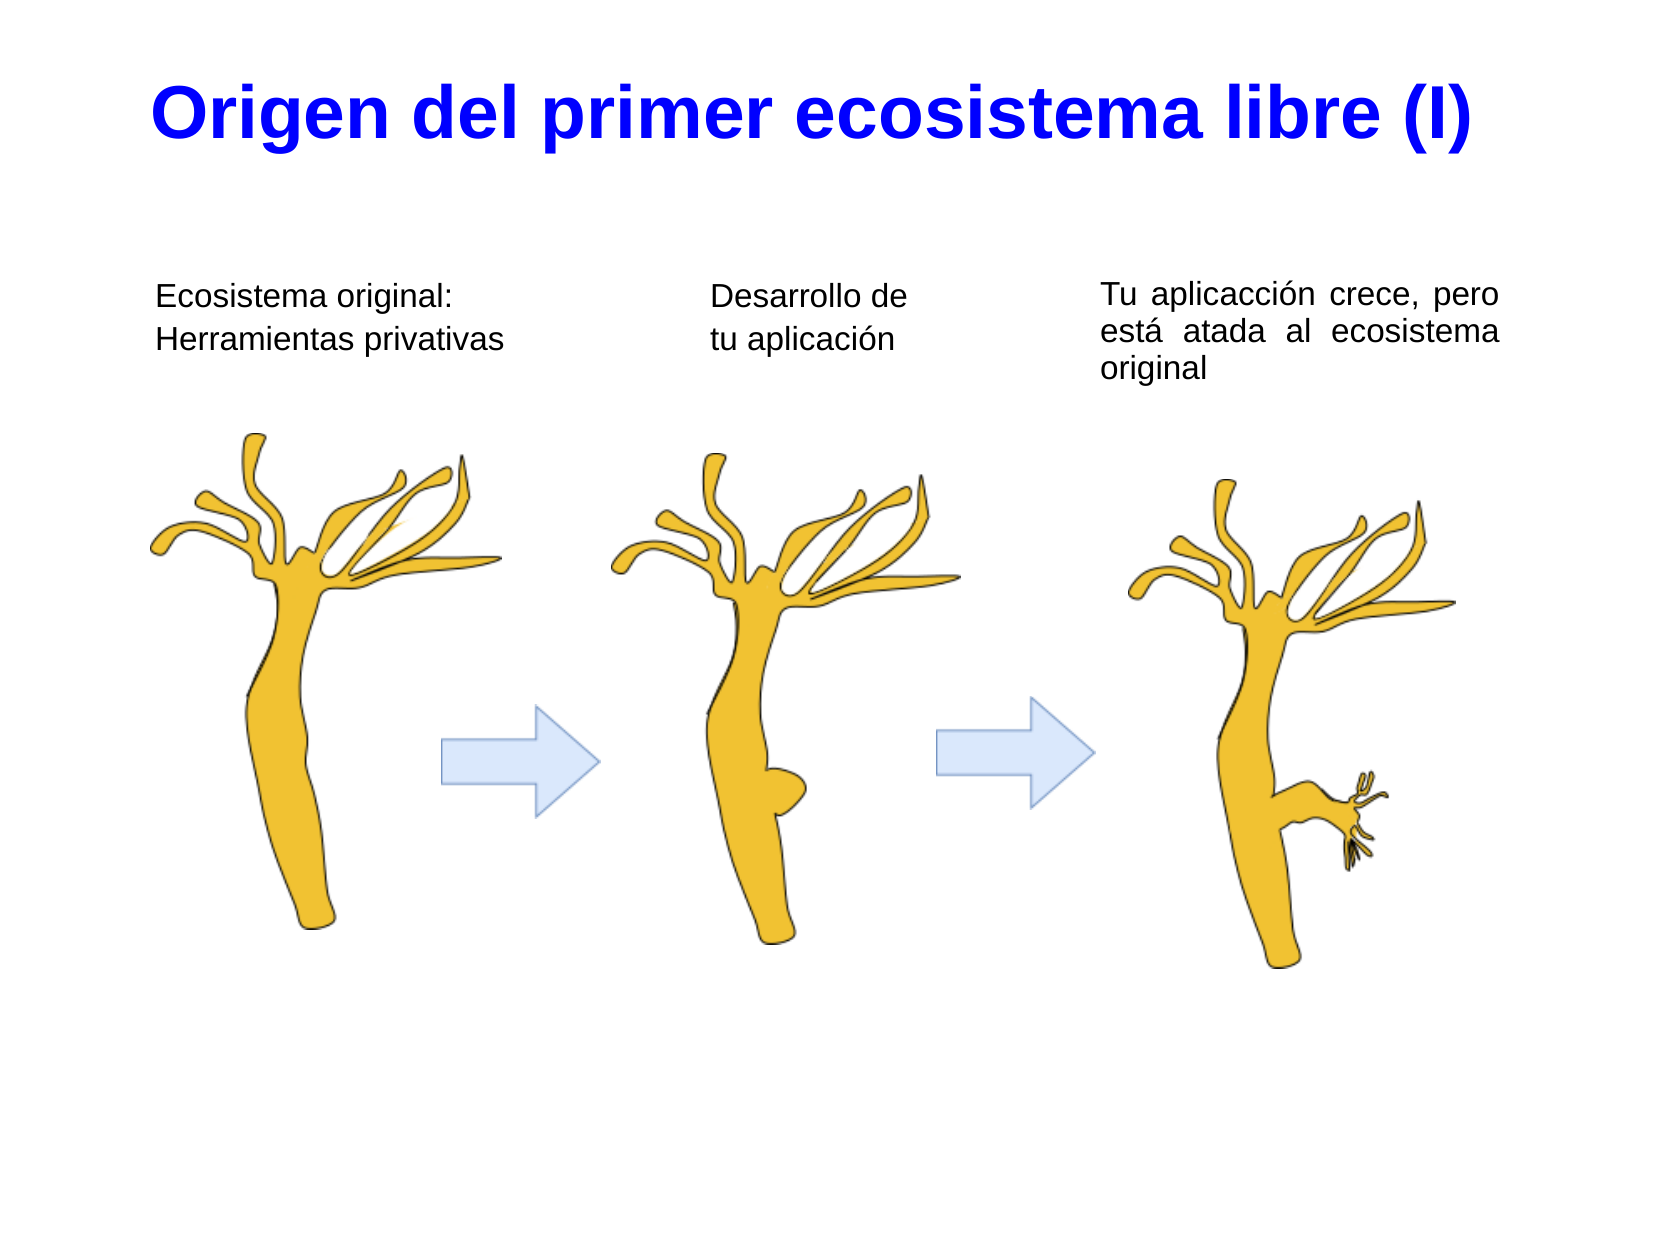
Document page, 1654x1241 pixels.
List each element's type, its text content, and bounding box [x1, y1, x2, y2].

text_box Tu aplicacción crece, pero está atada al ecosistema original [1050, 268, 1516, 395]
text_box Desarrollo de tu aplicación [660, 270, 946, 384]
picture [611, 453, 1096, 946]
text_box Origen del primer ecosistema libre (I) [64, 60, 1561, 166]
text_box Ecosistema original: Herramientas privativas [105, 270, 526, 384]
picture [150, 433, 601, 931]
picture [1128, 479, 1456, 969]
